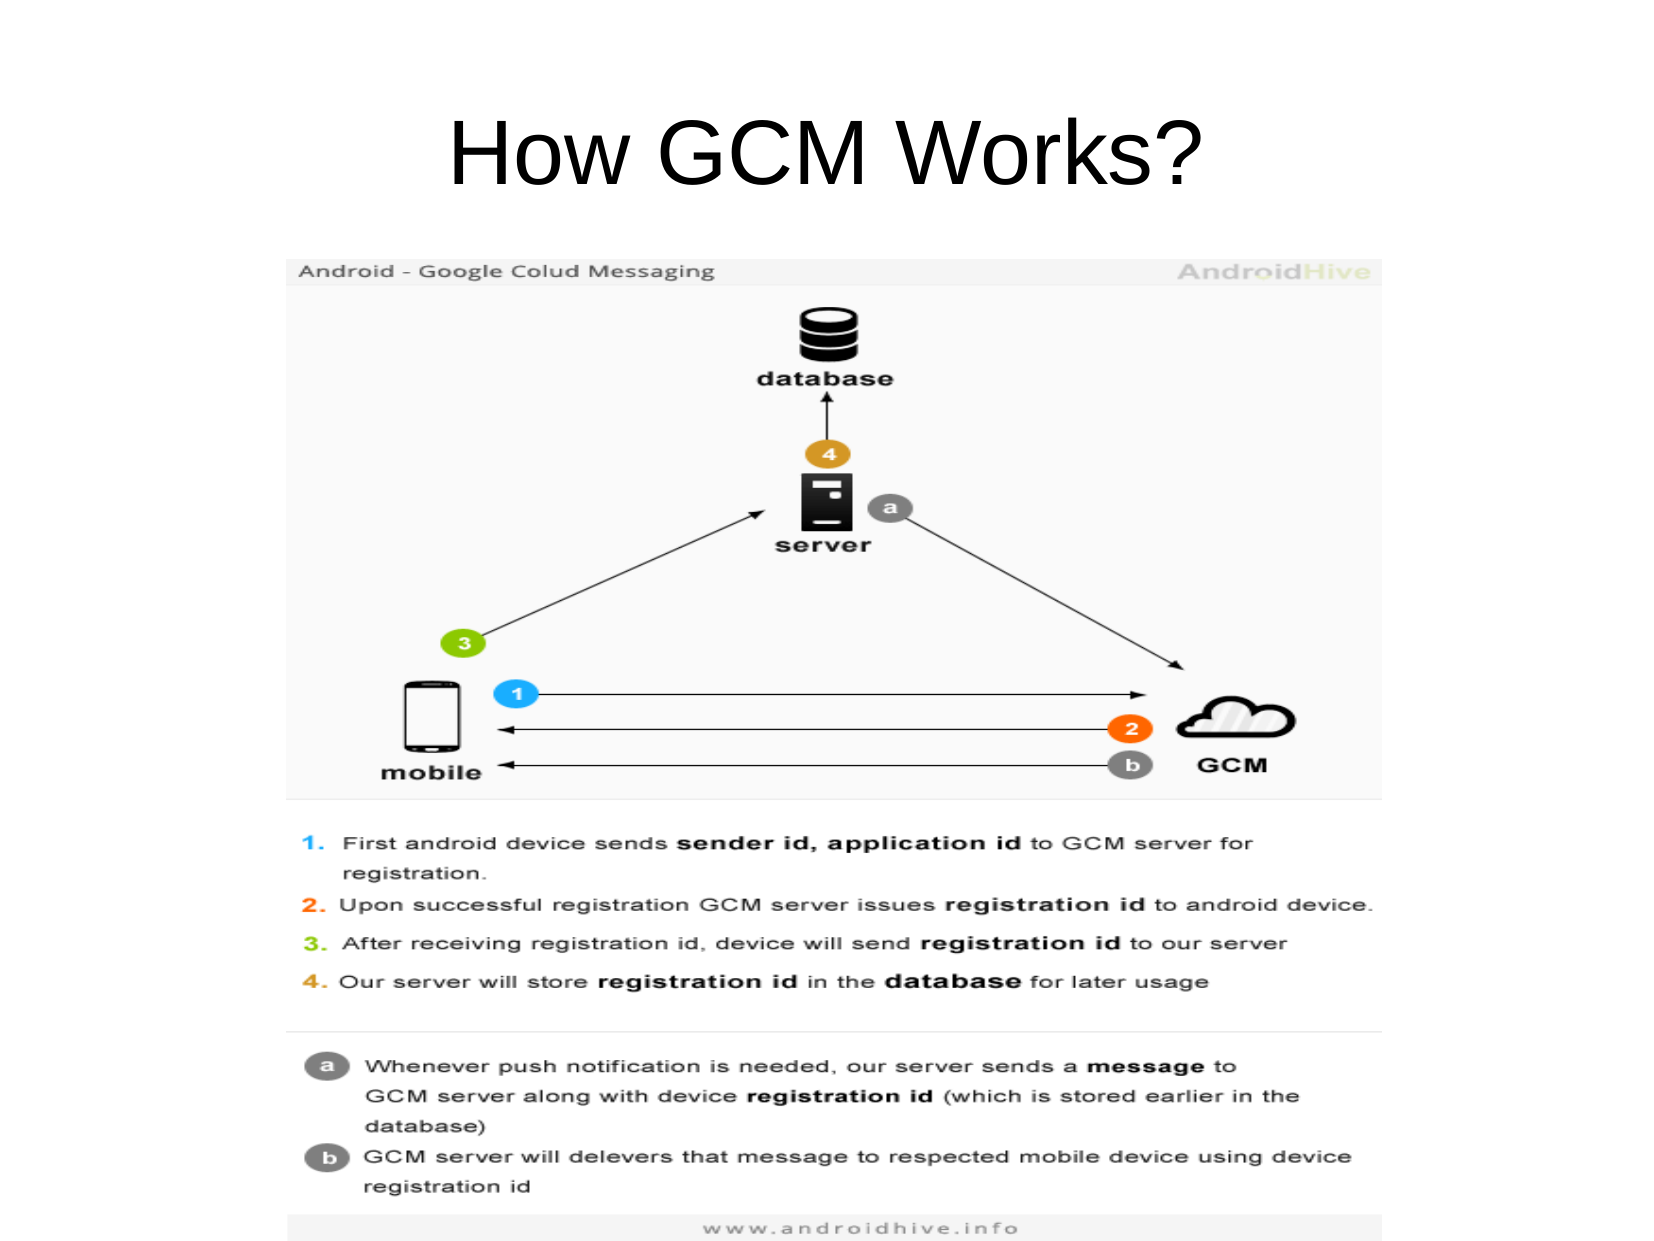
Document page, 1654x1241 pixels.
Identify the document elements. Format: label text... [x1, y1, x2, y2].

title How GCM Works? [82, 49, 1571, 257]
picture [286, 259, 1382, 1241]
